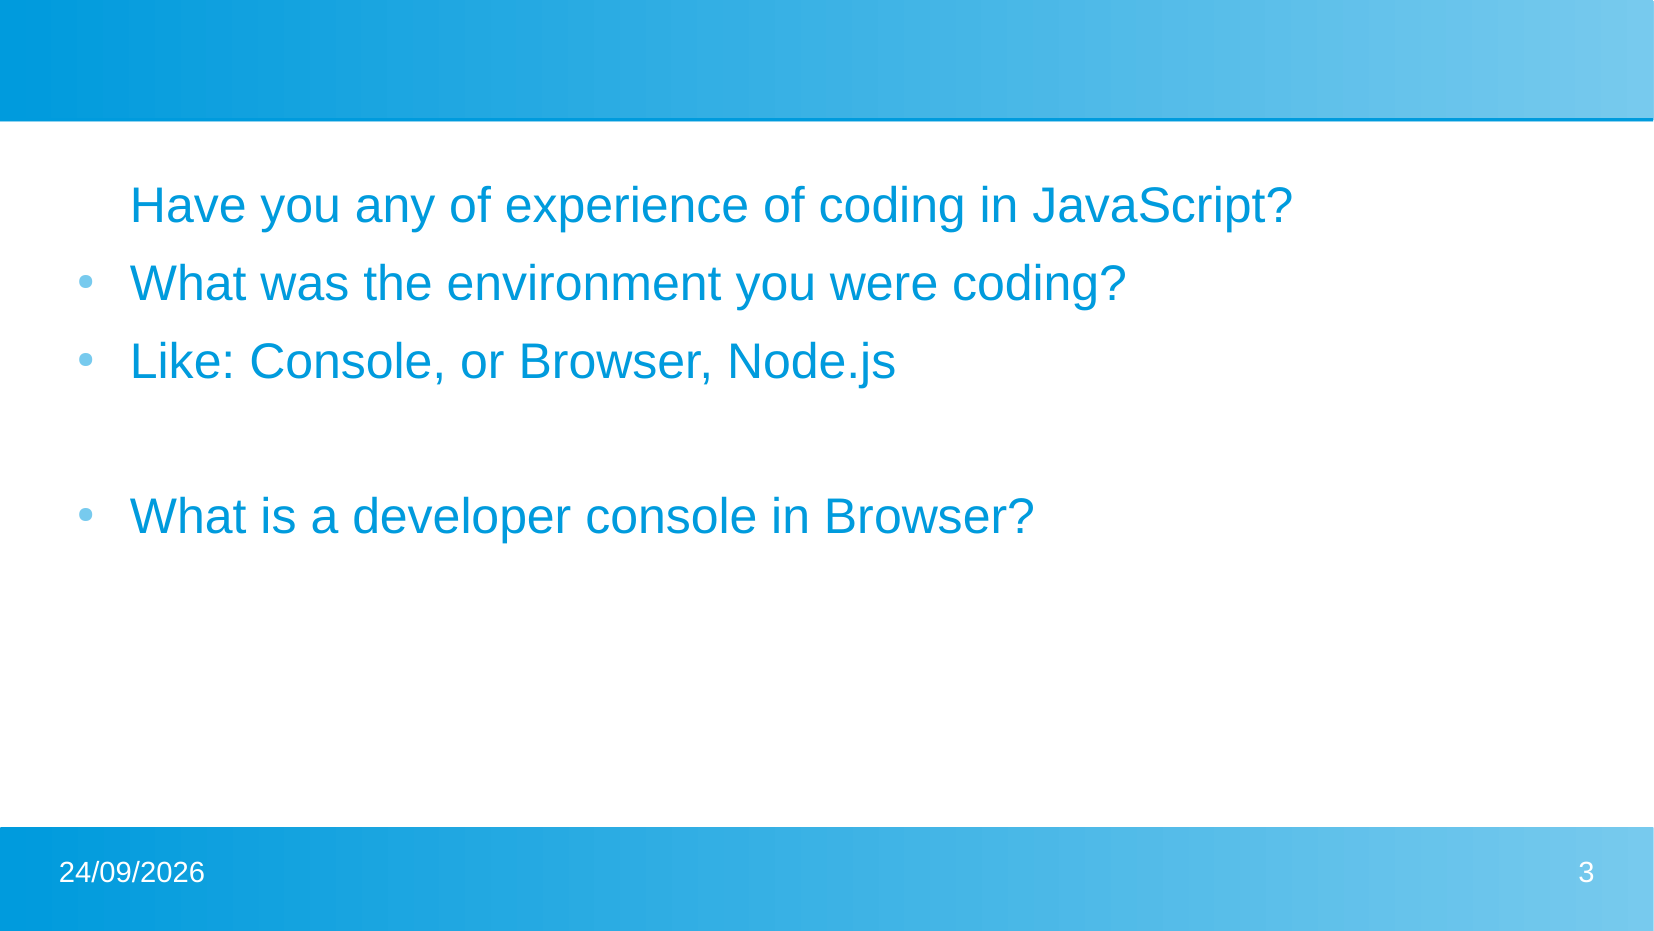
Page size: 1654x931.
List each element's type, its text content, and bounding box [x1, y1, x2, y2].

list Have you any of experience of coding in JavaScript? What was the environment you were coding? Like: Console, or Browser, Node.js What is a developer console in Browser? [59, 177, 1595, 768]
